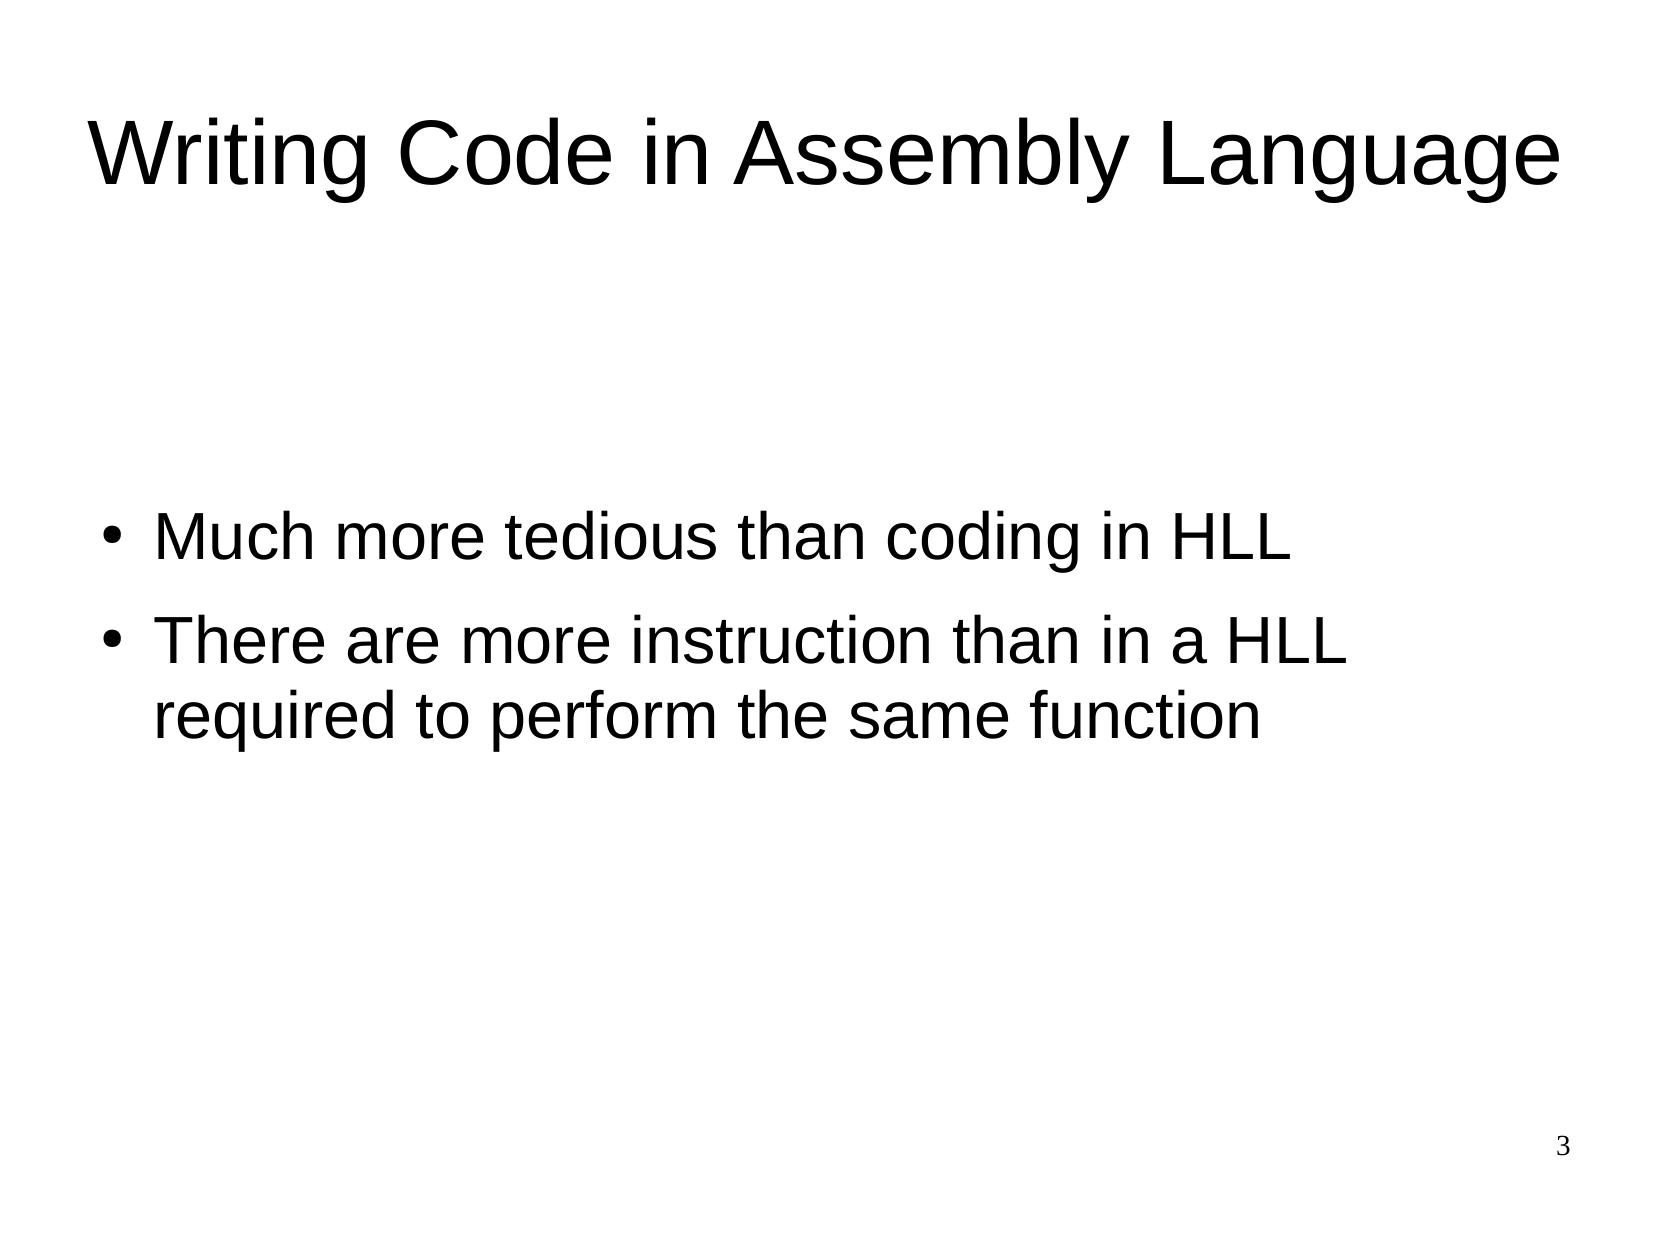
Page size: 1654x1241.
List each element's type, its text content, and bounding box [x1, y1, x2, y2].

list Much more tedious than coding in HLL There are more instruction than in a HLL required to perform the same function [82, 290, 1538, 1186]
title Writing Code in Assembly Language [82, 49, 1571, 257]
